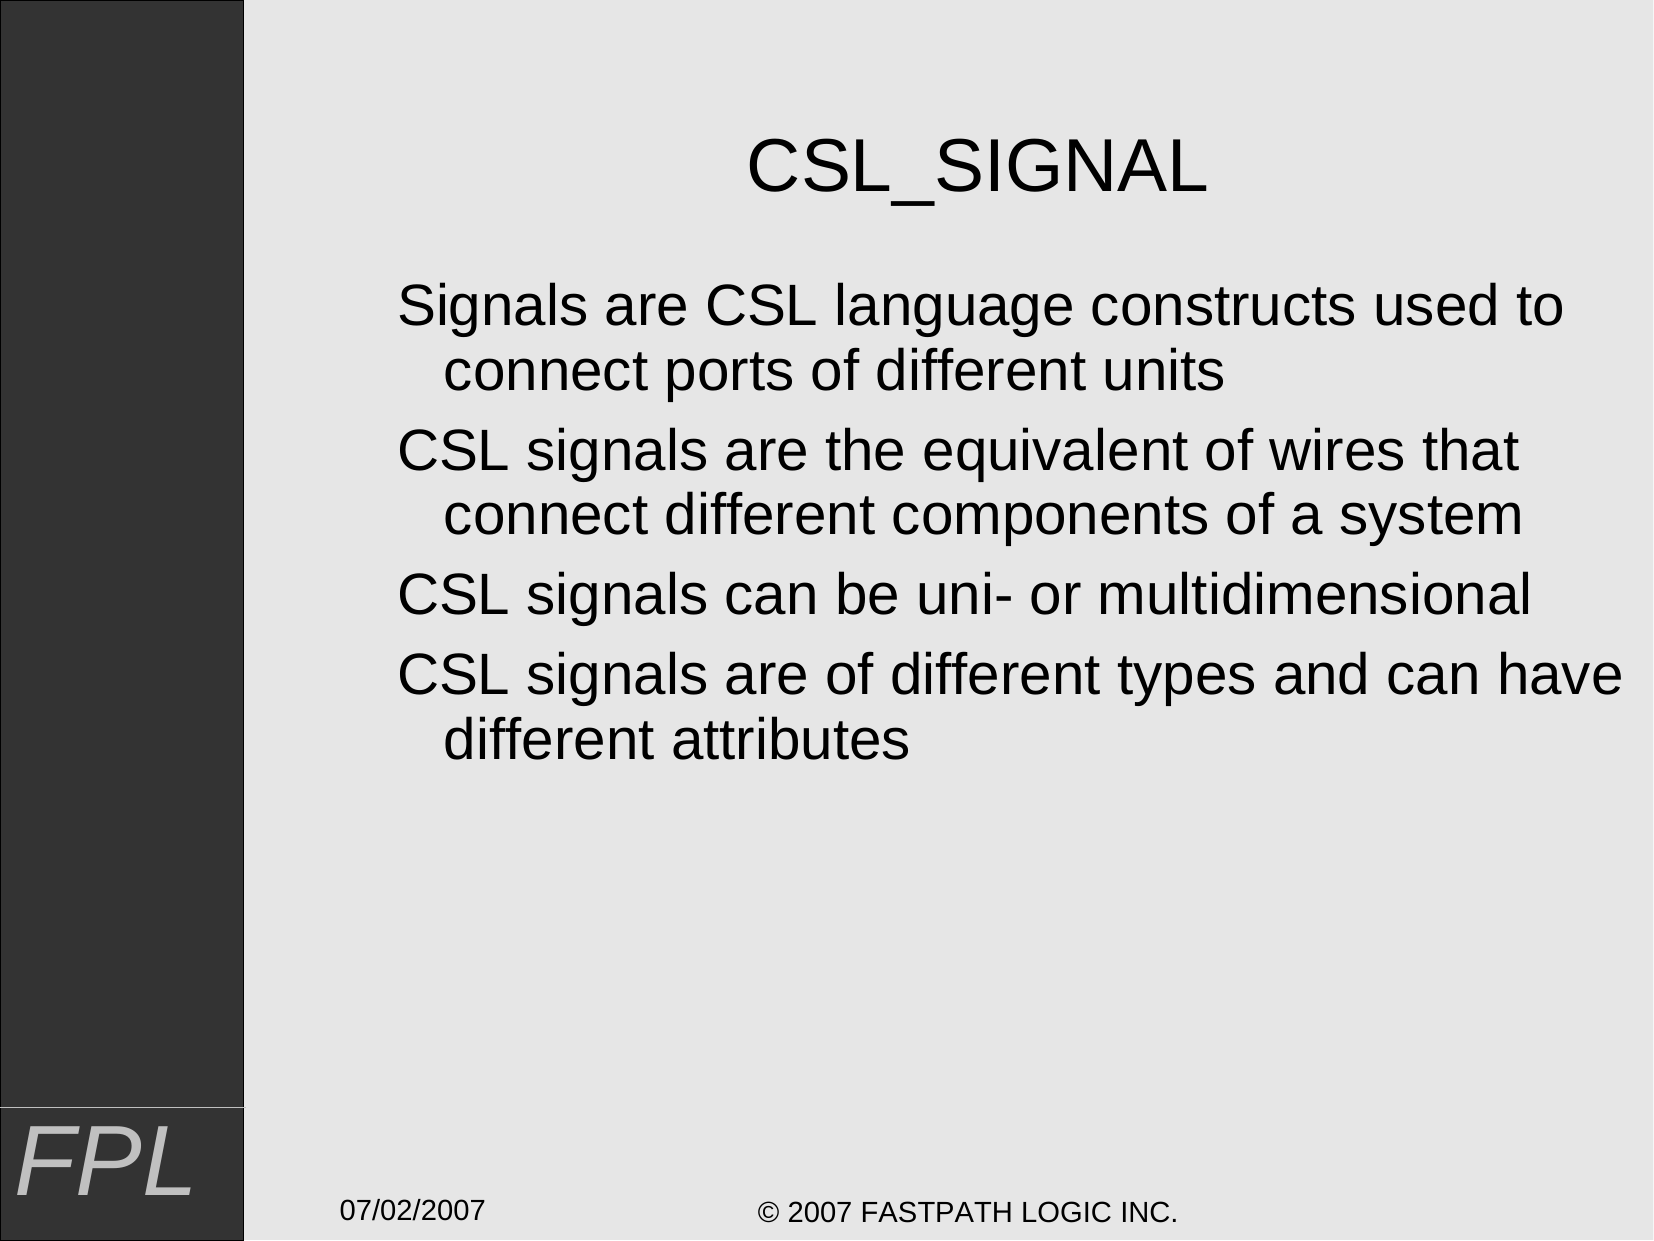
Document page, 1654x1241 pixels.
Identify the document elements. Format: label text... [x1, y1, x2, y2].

list Signals are CSL language constructs used to connect ports of different units CSL signals are the equivalent of wires that connect different components of a system CSL signals can be uni- or multidimensional CSL signals are of different types and can have different attributes [322, 272, 1635, 923]
title CSL_SIGNAL [427, 57, 1530, 272]
